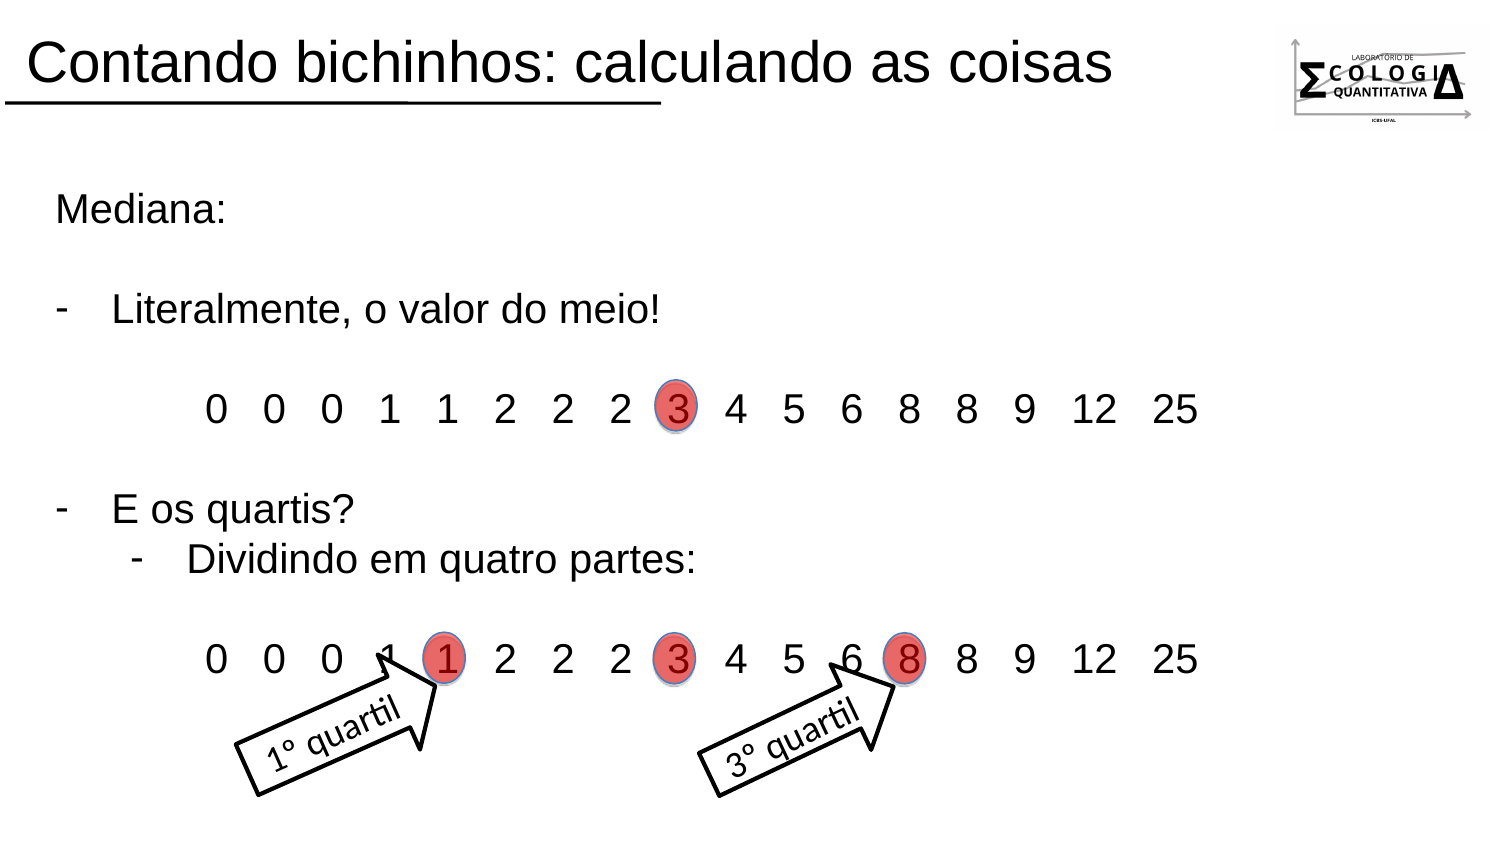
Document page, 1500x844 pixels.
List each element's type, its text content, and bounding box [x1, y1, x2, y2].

text_box Mediana: Literalmente, o valor do meio! 0 0 0 1 1 2 2 2 3 4 5 6 8 8 9 12 25 E os quartis? Dividindo em quatro partes: 0 0 0 1 1 2 2 2 3 4 5 6 8 8 9 12 25 [40, 174, 1290, 740]
text_box Contando bichinhos: calculando as coisas [11, 9, 1210, 117]
text_box [883, 632, 926, 684]
text_box [653, 632, 696, 684]
picture [1275, 23, 1490, 131]
text_box 1º quartil [235, 654, 436, 796]
text_box [654, 379, 698, 431]
text_box [423, 632, 466, 684]
text_box 3º quartil [698, 664, 894, 796]
